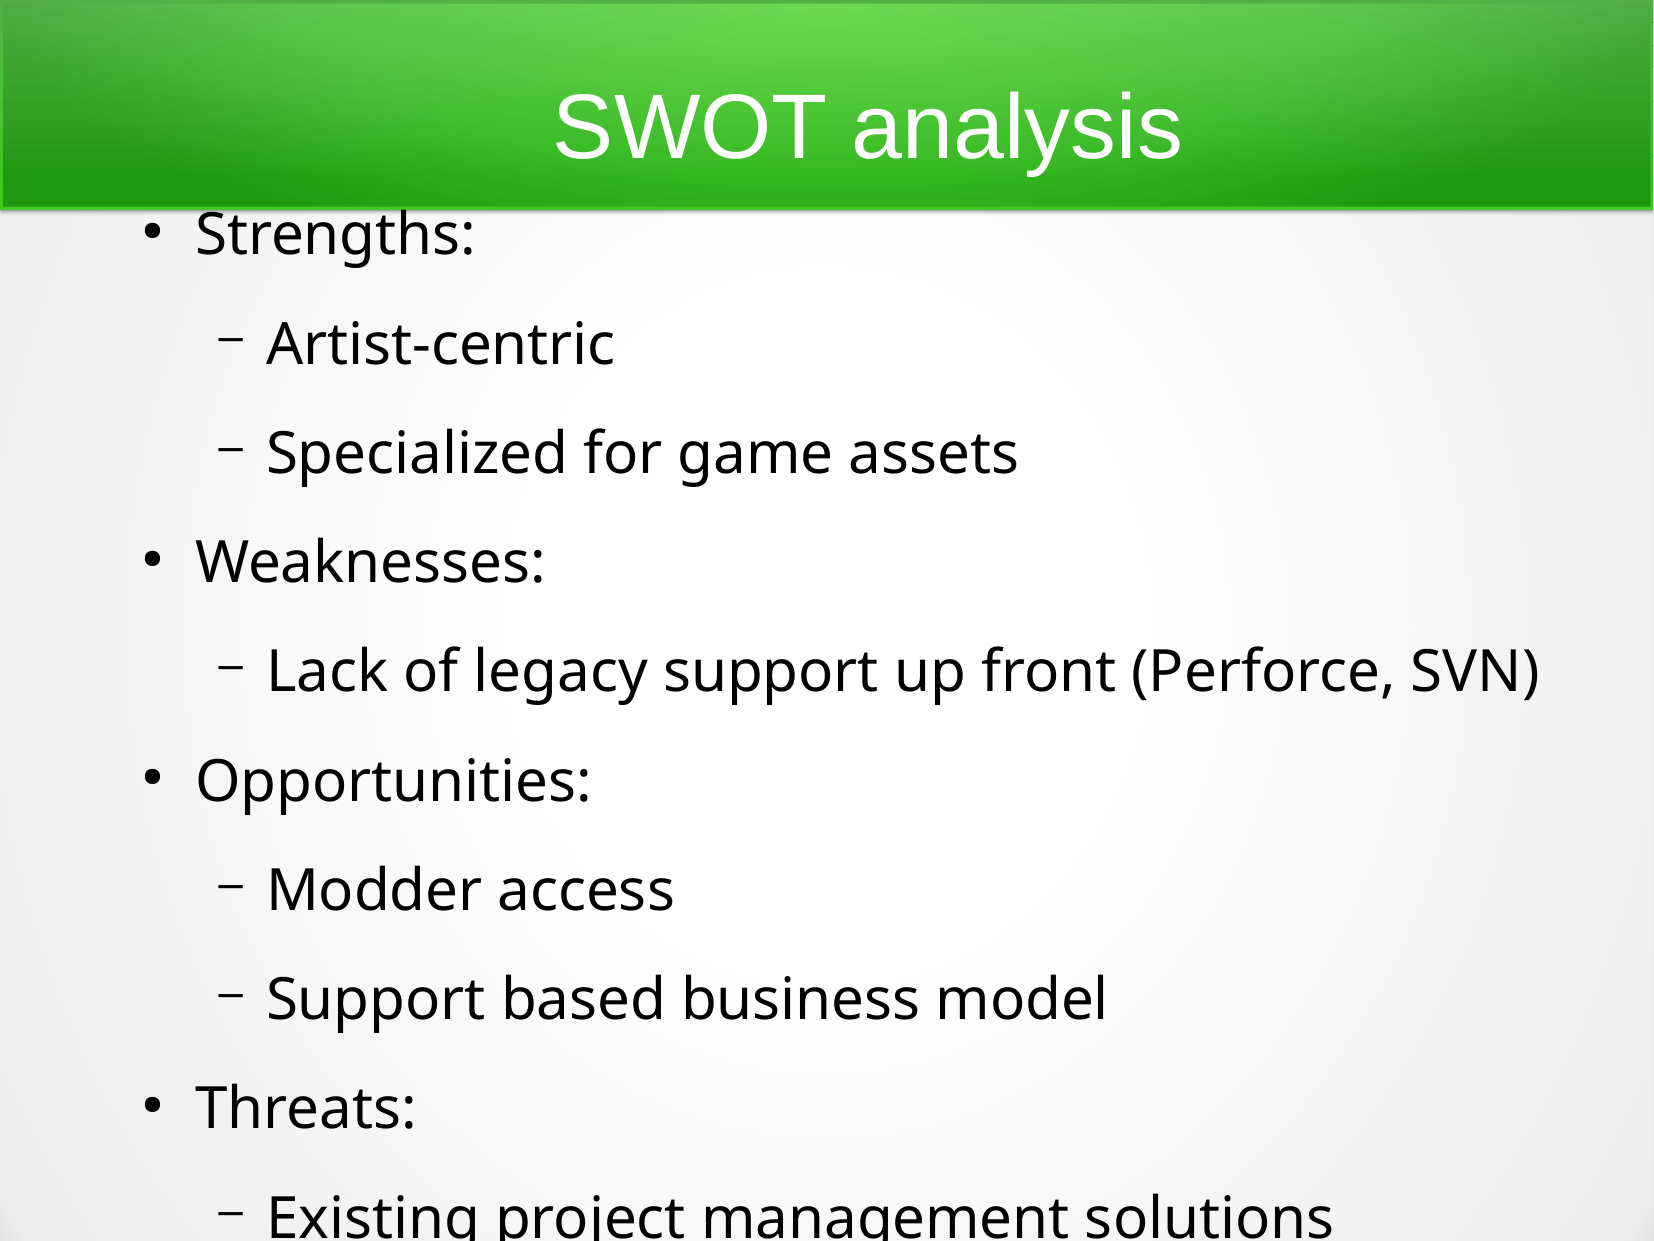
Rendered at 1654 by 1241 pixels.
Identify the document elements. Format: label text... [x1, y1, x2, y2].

title SWOT analysis [124, 75, 1613, 178]
subtitle Strengths: Artist-centric Specialized for game assets Weaknesses: Lack of legacy support up front (Perforce, SVN) Opportunities: Modder access Support based business model Threats: Existing project management solutions [124, 262, 1613, 1186]
